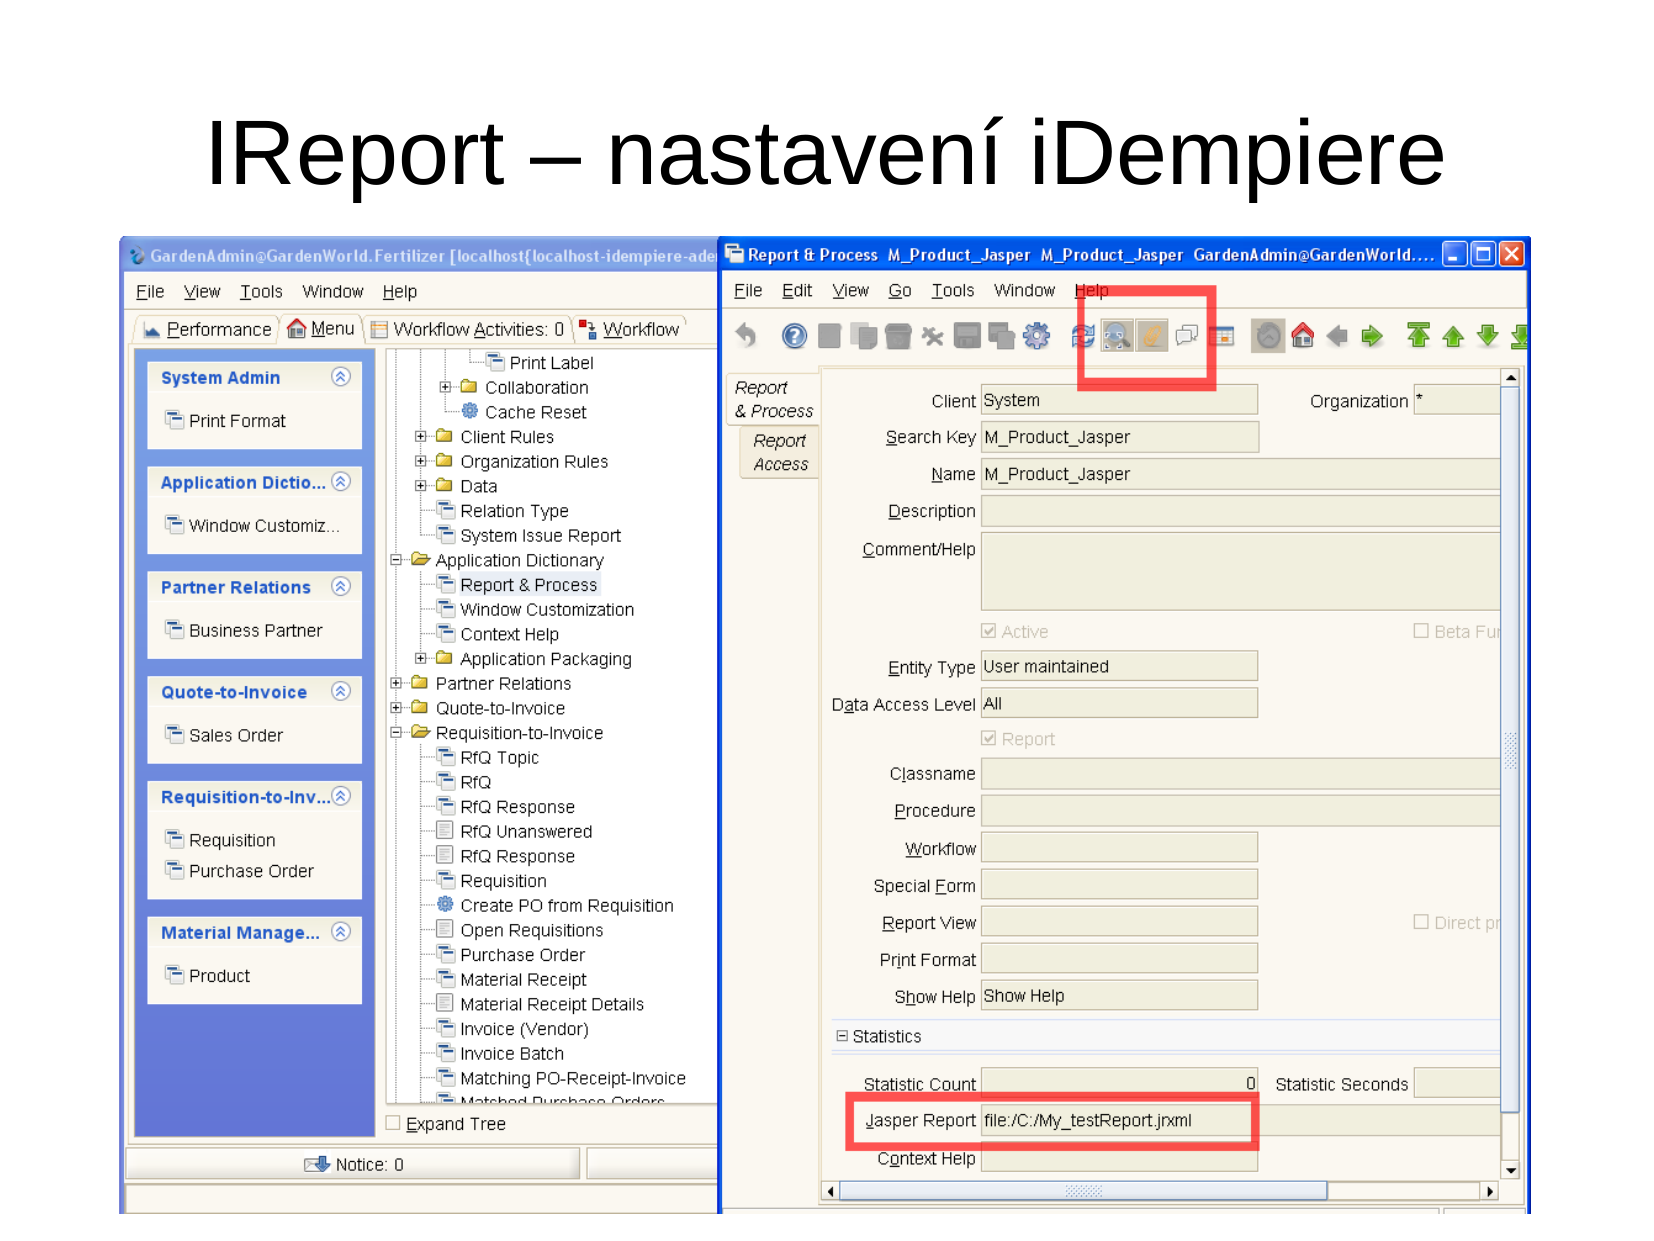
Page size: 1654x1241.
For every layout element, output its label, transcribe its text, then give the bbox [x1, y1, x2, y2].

title IReport – nastavení iDempiere [82, 49, 1571, 257]
picture [118, 236, 1531, 1214]
